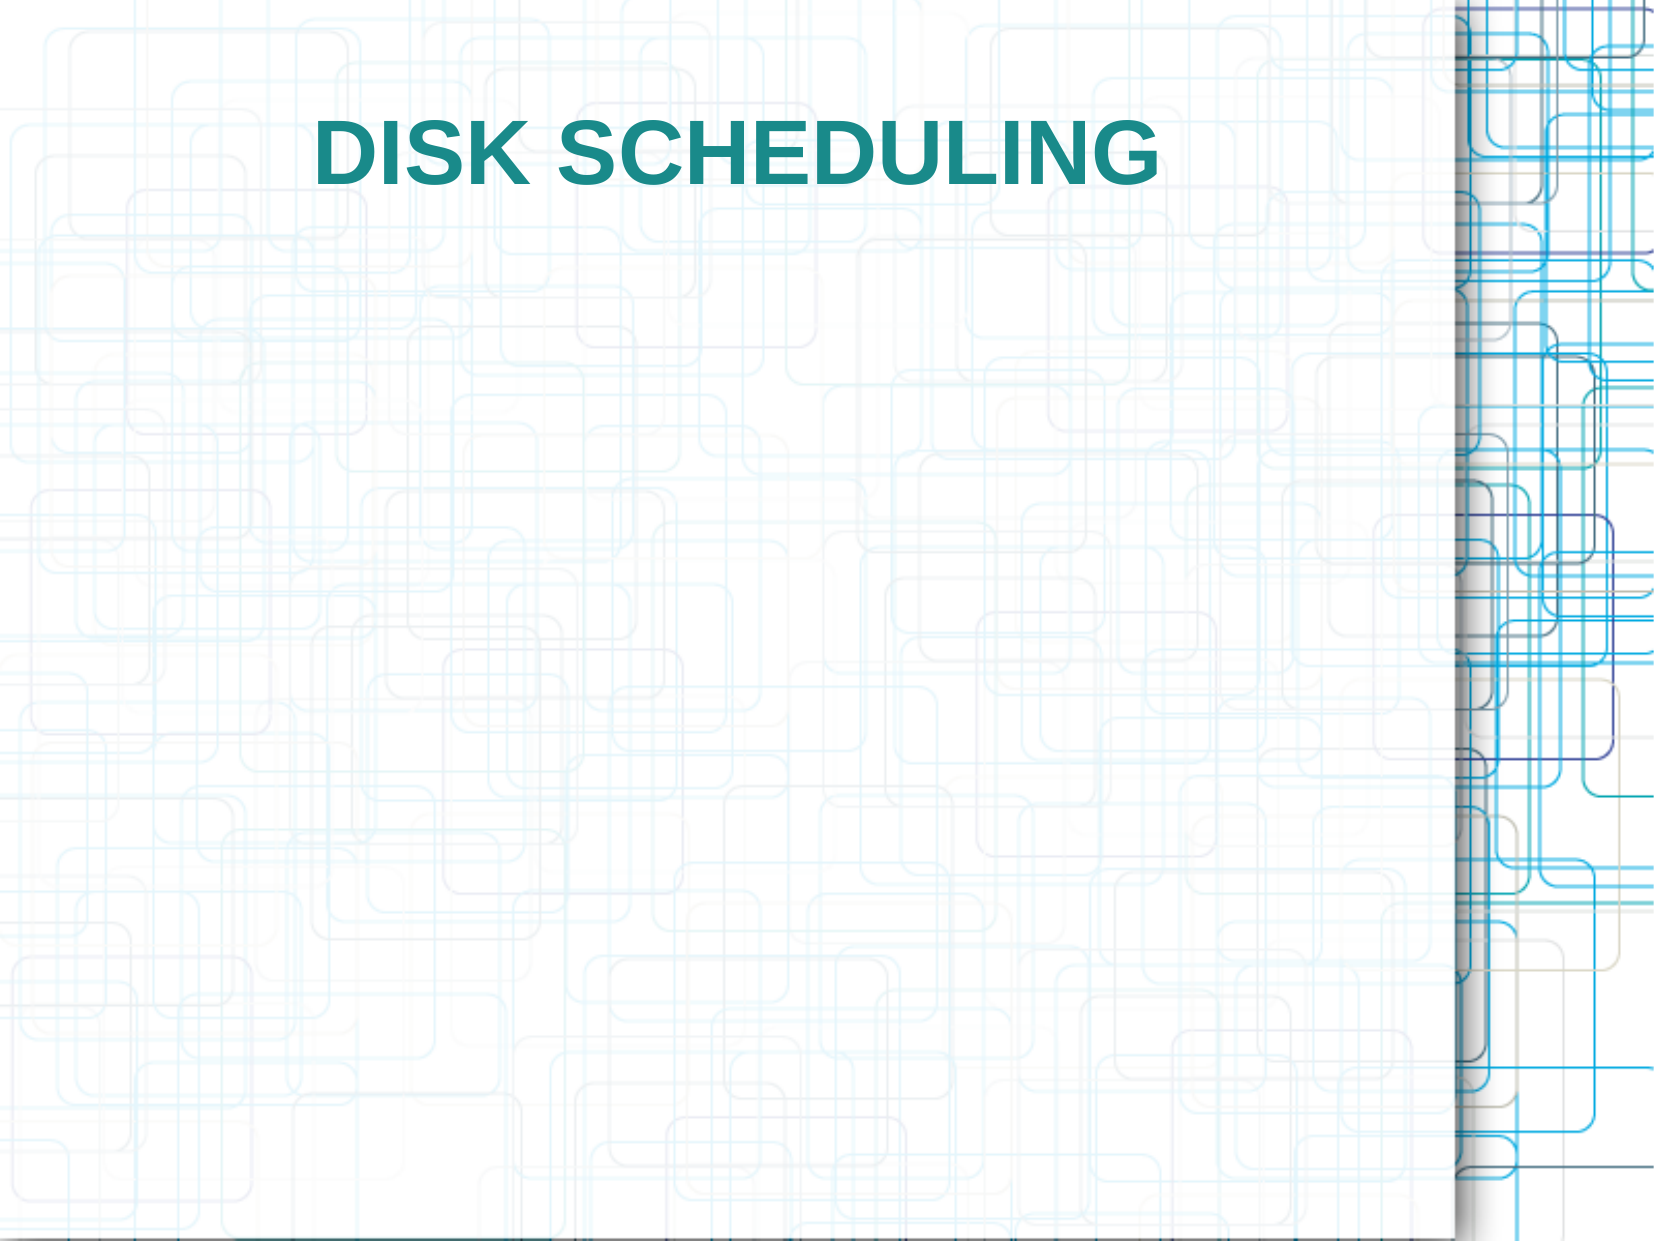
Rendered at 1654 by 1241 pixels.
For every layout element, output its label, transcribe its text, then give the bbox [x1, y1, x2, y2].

picture [0, 0, 1654, 1241]
title DISK SCHEDULING [59, 49, 1418, 257]
